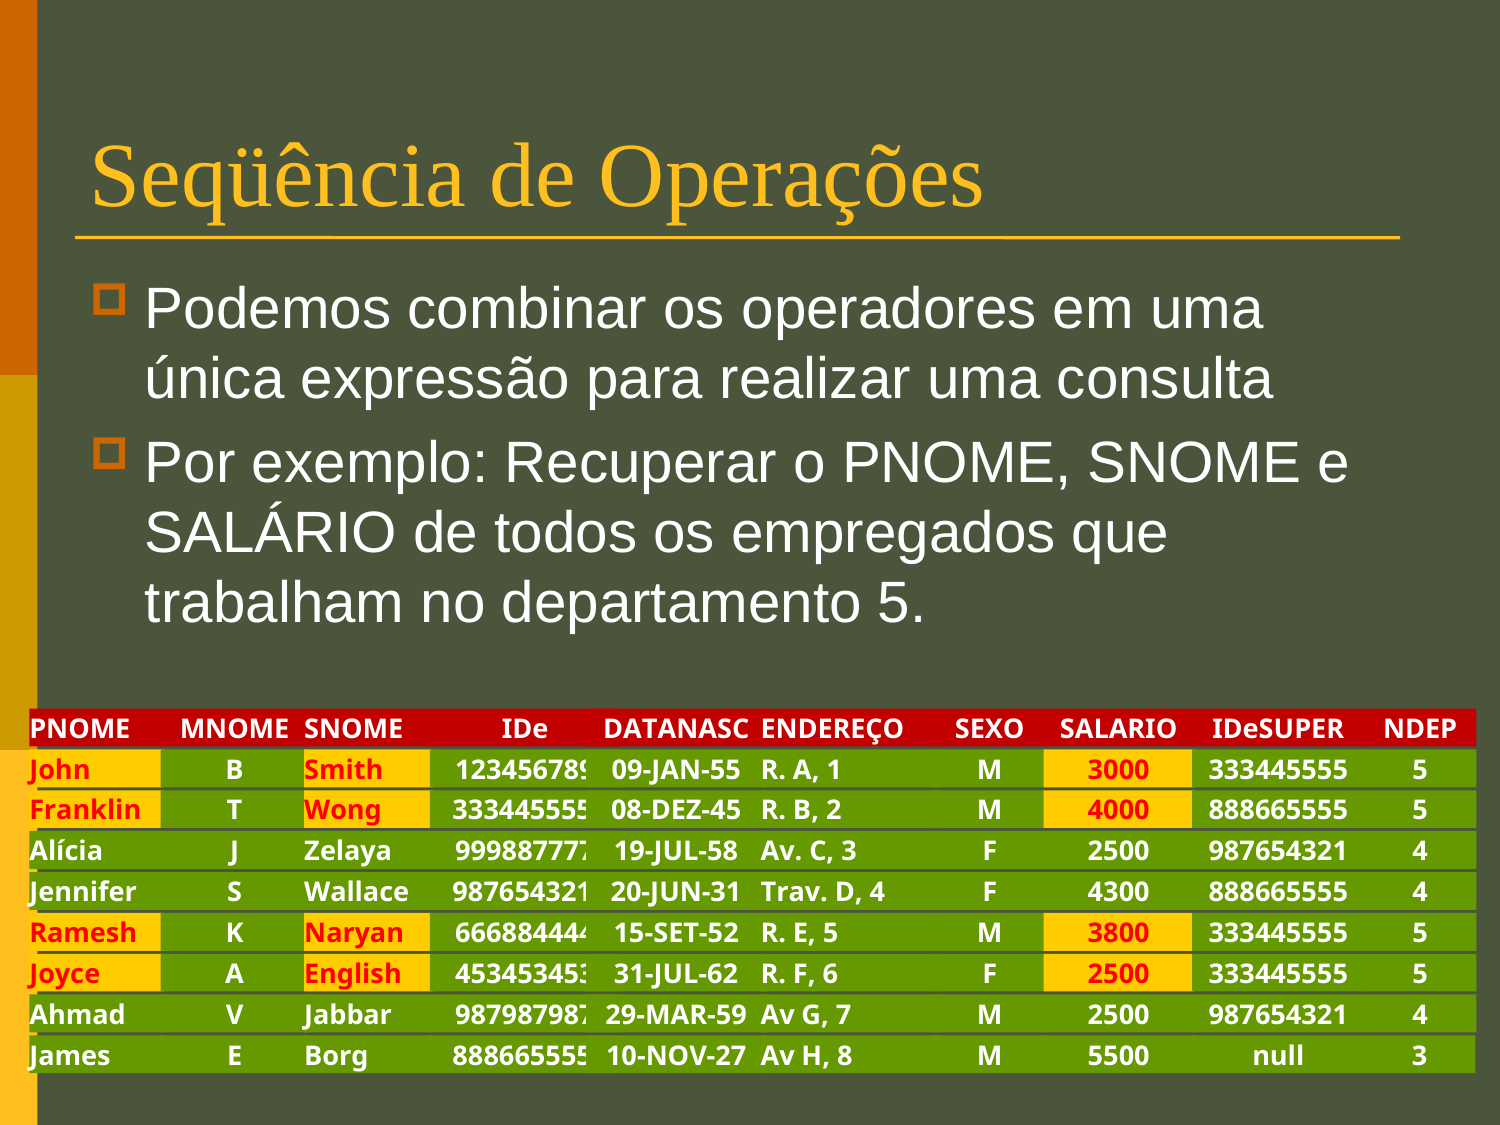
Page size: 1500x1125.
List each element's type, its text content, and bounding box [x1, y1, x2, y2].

text_box Jennifer [29, 872, 160, 910]
text_box M [933, 749, 1043, 788]
text_box A [160, 953, 304, 992]
text_box 987654321 [1192, 830, 1363, 869]
text_box 3800 [1043, 912, 1192, 951]
text_box S [160, 872, 304, 910]
text_box SNOME [304, 708, 429, 747]
text_box 15-SET-52 [585, 912, 760, 951]
text_box Alícia [29, 830, 160, 869]
text_box 5 [1363, 790, 1477, 828]
text_box 5 [1363, 953, 1477, 992]
text_box DATANASC [585, 708, 760, 747]
text_box MNOME [160, 708, 304, 747]
text_box 4300 [1043, 872, 1192, 910]
text_box M [933, 912, 1043, 951]
text_box 453453453 [429, 953, 585, 992]
text_box 123456789 [429, 749, 585, 788]
text_box IDeSUPER [1192, 708, 1363, 747]
text_box NDEP [1363, 708, 1477, 747]
text_box R. B, 2 [760, 790, 933, 828]
text_box 4 [1363, 830, 1477, 869]
text_box V [160, 994, 304, 1033]
text_box 333445555 [1192, 912, 1363, 951]
text_box John [29, 749, 160, 788]
text_box 5 [1363, 749, 1477, 788]
text_box ENDEREÇO [760, 708, 933, 747]
text_box 987654321 [1192, 994, 1363, 1033]
text_box Joyce [29, 953, 160, 992]
text_box K [160, 912, 304, 951]
text_box Franklin [29, 790, 160, 828]
text_box 987987987 [429, 994, 585, 1033]
text_box Naryan [304, 912, 429, 951]
text_box Av H, 8 [760, 1035, 933, 1074]
text_box Wong [304, 790, 429, 828]
text_box 2500 [1043, 830, 1192, 869]
text_box Trav. D, 4 [760, 872, 933, 910]
text_box T [160, 790, 304, 828]
text_box 333445555 [1192, 953, 1363, 992]
text_box R. A, 1 [760, 749, 933, 788]
text_box SEXO [933, 708, 1043, 747]
text_box J [160, 830, 304, 869]
text_box 29-MAR-59 [585, 994, 760, 1033]
text_box Smith [304, 749, 429, 788]
text_box 3000 [1043, 749, 1192, 788]
text_box 2500 [1043, 953, 1192, 992]
text_box E [160, 1035, 304, 1074]
text_box PNOME [29, 708, 160, 747]
text_box 3 [1363, 1035, 1476, 1074]
text_box 09-JAN-55 [585, 749, 760, 788]
text_box 20-JUN-31 [585, 872, 760, 910]
text_box Av. C, 3 [760, 830, 933, 869]
text_box 987654321 [429, 872, 585, 910]
text_box F [933, 830, 1043, 869]
text_box Wallace [304, 872, 429, 910]
text_box 19-JUL-58 [585, 830, 760, 869]
text_box Av G, 7 [760, 994, 933, 1033]
text_box 5500 [1043, 1035, 1192, 1074]
text_box IDe [429, 708, 585, 747]
text_box 888665555 [1192, 872, 1363, 910]
text_box M [933, 994, 1043, 1033]
text_box 666884444 [429, 912, 585, 951]
text_box 4 [1363, 994, 1477, 1033]
text_box 31-JUL-62 [585, 953, 760, 992]
text_box 10-NOV-27 [585, 1035, 760, 1074]
text_box SALARIO [1043, 708, 1192, 747]
text_box 2500 [1043, 994, 1192, 1033]
text_box M [933, 790, 1043, 828]
text_box 888665555 [1192, 790, 1363, 828]
text_box R. F, 6 [760, 953, 933, 992]
text_box 4 [1363, 872, 1477, 910]
text_box R. E, 5 [760, 912, 933, 951]
text_box 08-DEZ-45 [585, 790, 760, 828]
text_box 333445555 [1192, 749, 1363, 788]
text_box 5 [1363, 912, 1477, 951]
text_box F [933, 953, 1043, 992]
text_box Borg [304, 1035, 429, 1074]
text_box 4000 [1043, 790, 1192, 828]
text_box Jabbar [304, 994, 429, 1033]
text_box Zelaya [304, 830, 429, 869]
text_box 888665555 [429, 1035, 585, 1074]
text_box M [933, 1035, 1043, 1074]
text_box Ramesh [29, 912, 160, 951]
text_box English [304, 953, 429, 992]
text_box F [933, 872, 1043, 910]
text_box 333445555 [429, 790, 585, 828]
text_box James [29, 1035, 160, 1074]
text_box 999887777 [429, 830, 585, 869]
list Podemos combinar os operadores em uma única expressão para realizar uma consulta Por exemplo: Recuperar o PNOME, SNOME e SALÁRIO de todos os empregados que trabalham no departamento 5. [75, 262, 1426, 658]
text_box Ahmad [29, 994, 160, 1033]
text_box B [160, 749, 304, 788]
title Seqüência de Operações [75, 45, 1426, 233]
text_box null [1192, 1035, 1363, 1074]
